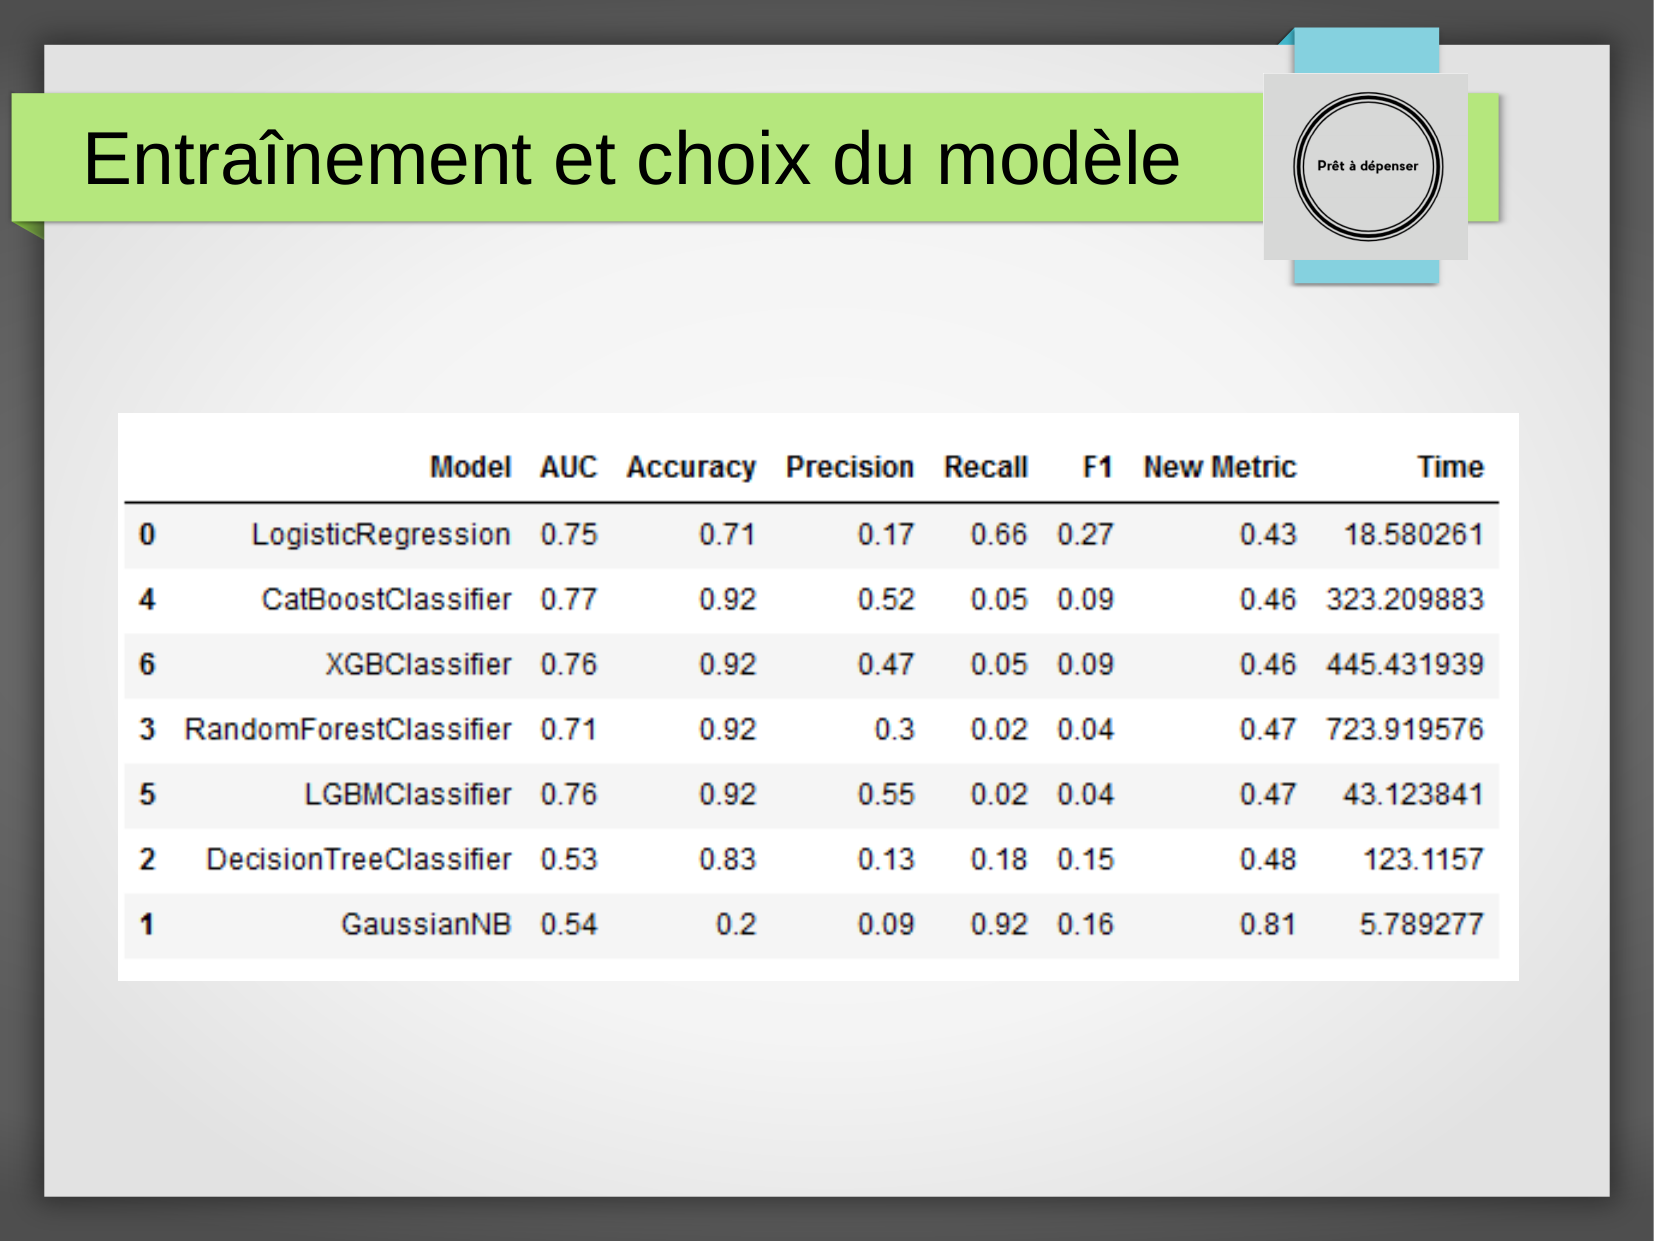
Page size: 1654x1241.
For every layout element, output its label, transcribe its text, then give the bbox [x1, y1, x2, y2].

title Entraînement et choix du modèle [82, 116, 1263, 201]
picture [0, 0, 1654, 1241]
